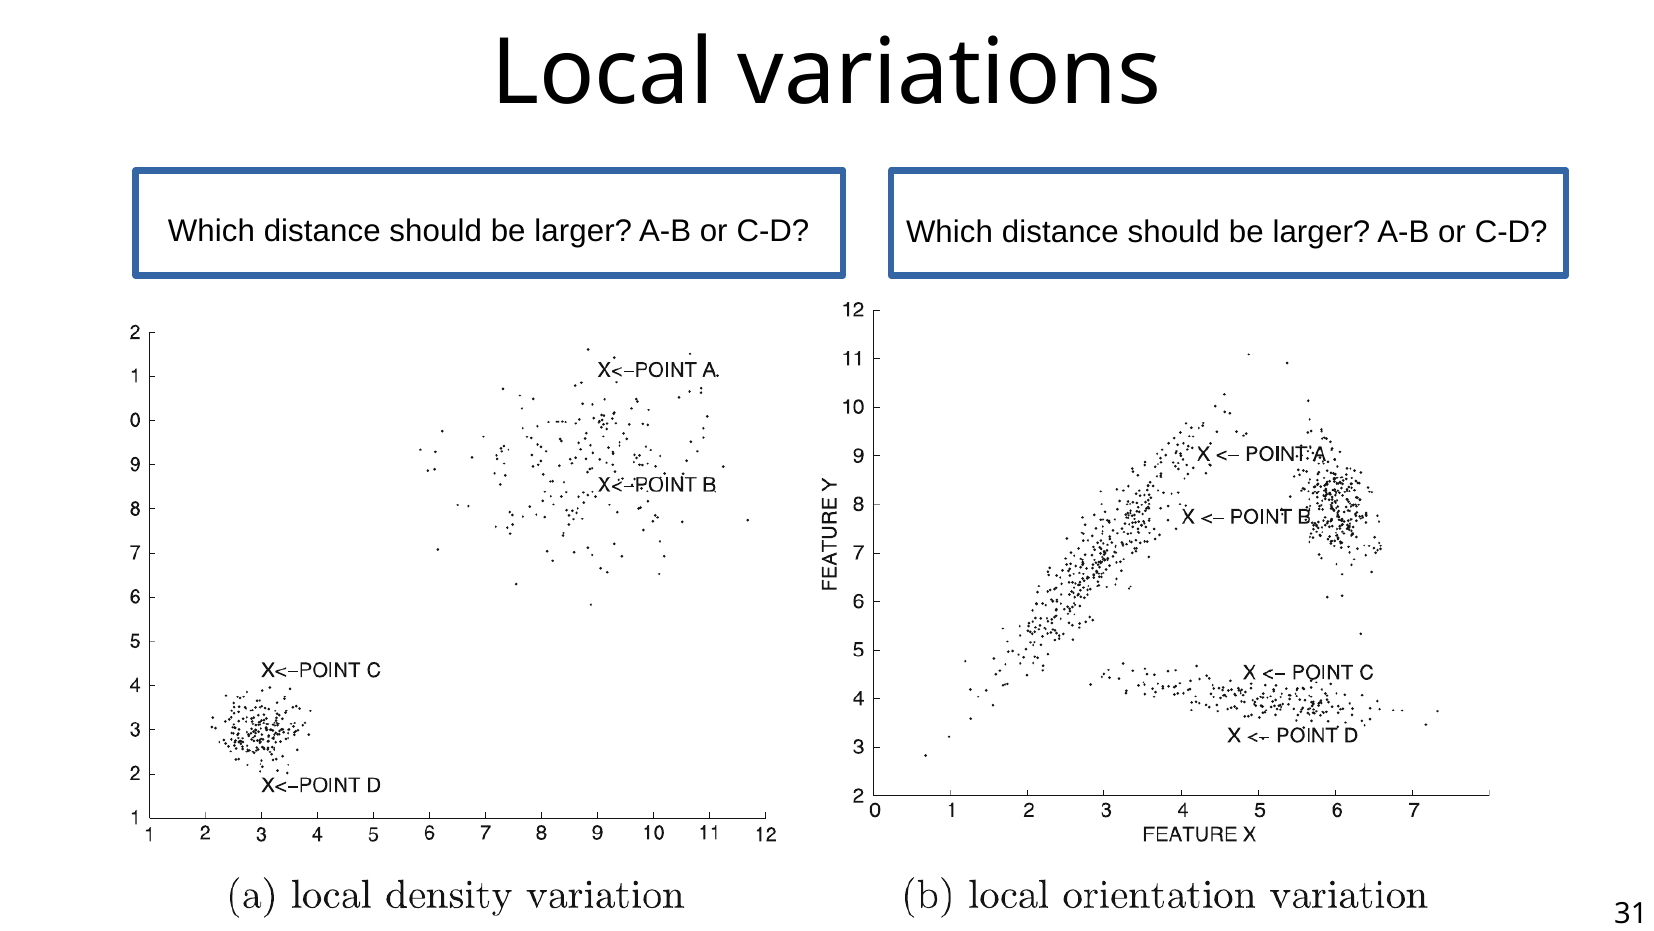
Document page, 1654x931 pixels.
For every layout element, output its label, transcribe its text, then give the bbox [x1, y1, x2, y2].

text_box [135, 170, 844, 276]
text_box [890, 170, 1566, 276]
picture [95, 286, 1516, 930]
title Local variations [82, 1, 1571, 136]
text_box Which distance should be larger? A-B or C-D? [891, 206, 1582, 256]
text_box Which distance should be larger? A-B or C-D? [153, 206, 844, 256]
